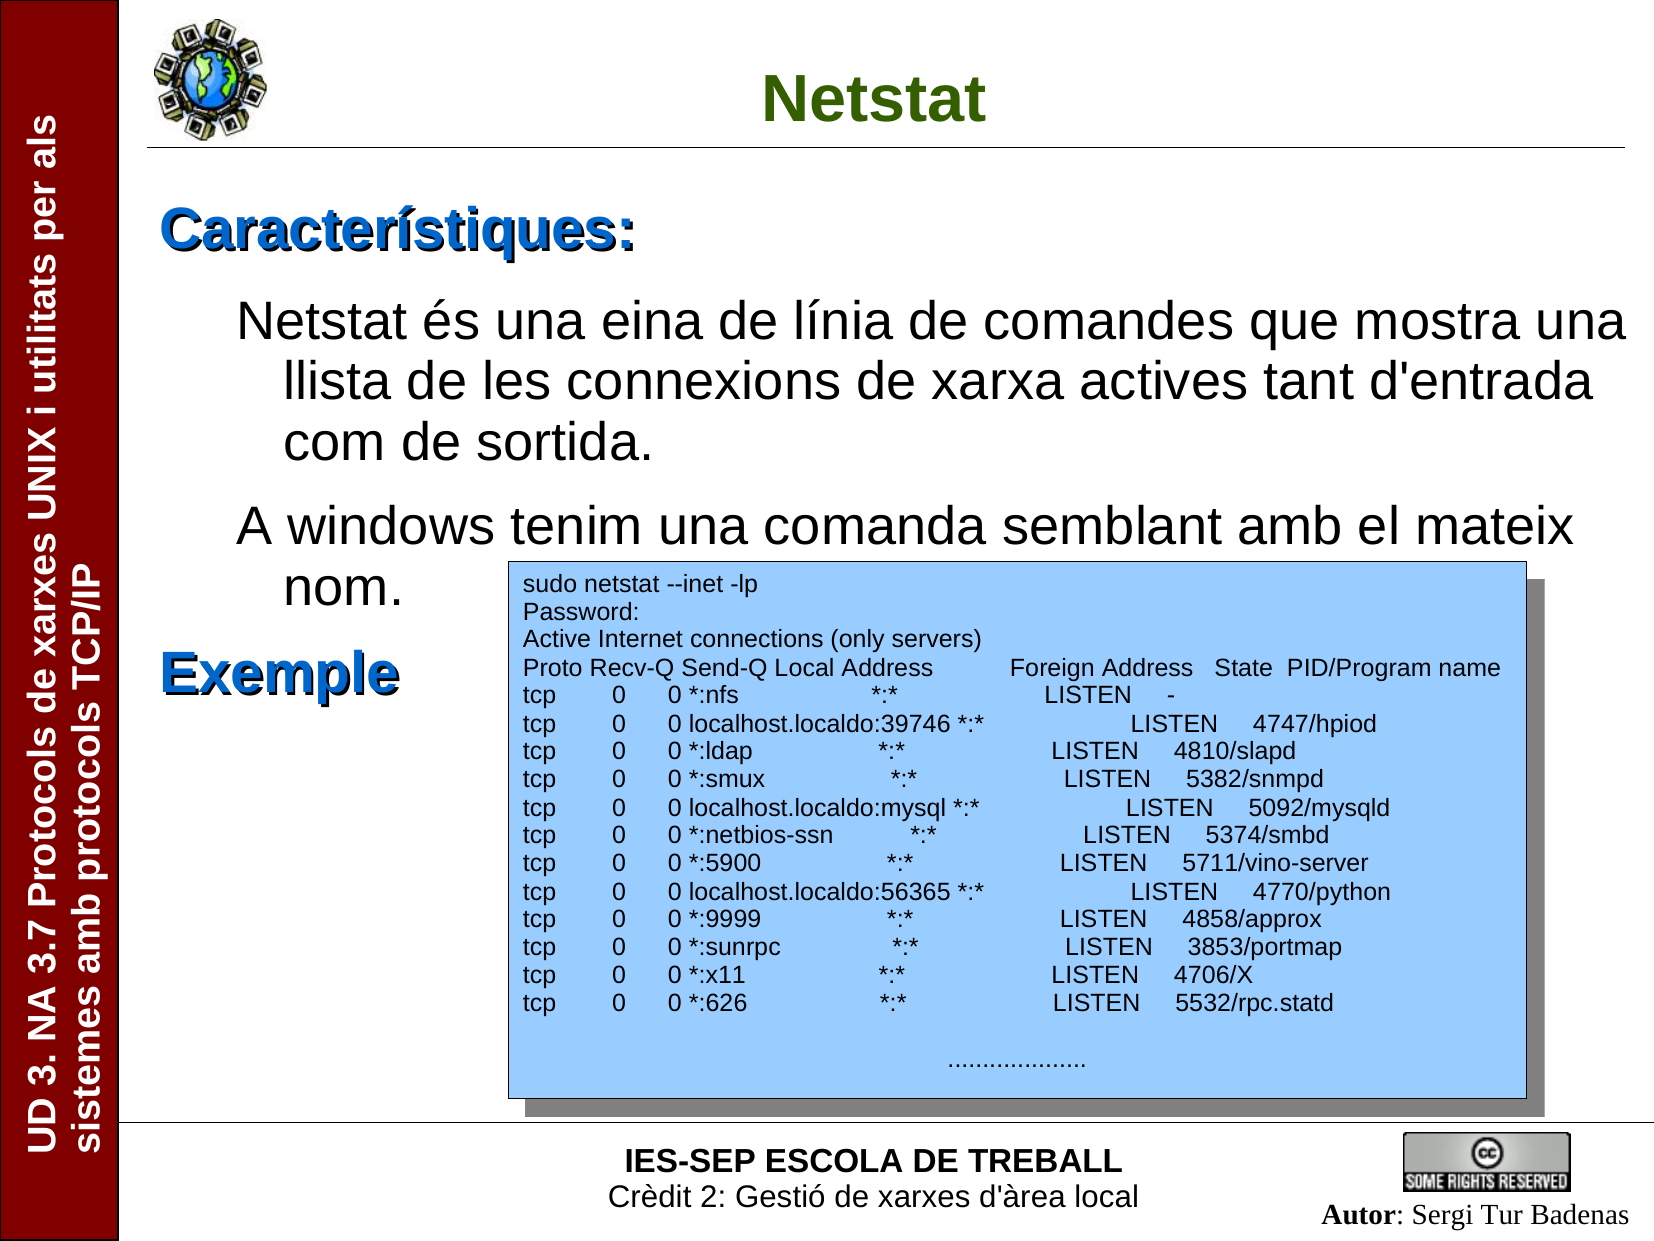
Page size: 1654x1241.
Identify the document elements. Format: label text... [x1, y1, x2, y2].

text_box sudo netstat --inet -lp Password: Active Internet connections (only servers) Proto Recv-Q Send-Q Local Address Foreign Address State PID/Program name tcp 0 0 *:nfs *:* LISTEN - tcp 0 0 localhost.localdo:39746 *:* LISTEN 4747/hpiod tcp 0 0 *:ldap *:* LISTEN 4810/slapd tcp 0 0 *:smux *:* LISTEN 5382/snmpd tcp 0 0 localhost.localdo:mysql *:* LISTEN 5092/mysqld tcp 0 0 *:netbios-ssn *:* LISTEN 5374/smbd tcp 0 0 *:5900 *:* LISTEN 5711/vino-server tcp 0 0 localhost.localdo:56365 *:* LISTEN 4770/python tcp 0 0 *:9999 *:* LISTEN 4858/approx tcp 0 0 *:sunrpc *:* LISTEN 3853/portmap tcp 0 0 *:x11 *:* LISTEN 4706/X tcp 0 0 *:626 *:* LISTEN 5532/rpc.statd .................... [508, 561, 1527, 1099]
picture [154, 19, 268, 49]
list Característiques: Netstat és una eina de línia de comandes que mostra una llista de les connexions de xarxa actives tant d'entrada com de sortida. A windows tenim una comanda semblant amb el mateix nom. Exemple [141, 195, 1630, 1046]
title Netstat [129, 49, 1619, 148]
picture [1403, 1132, 1571, 1192]
